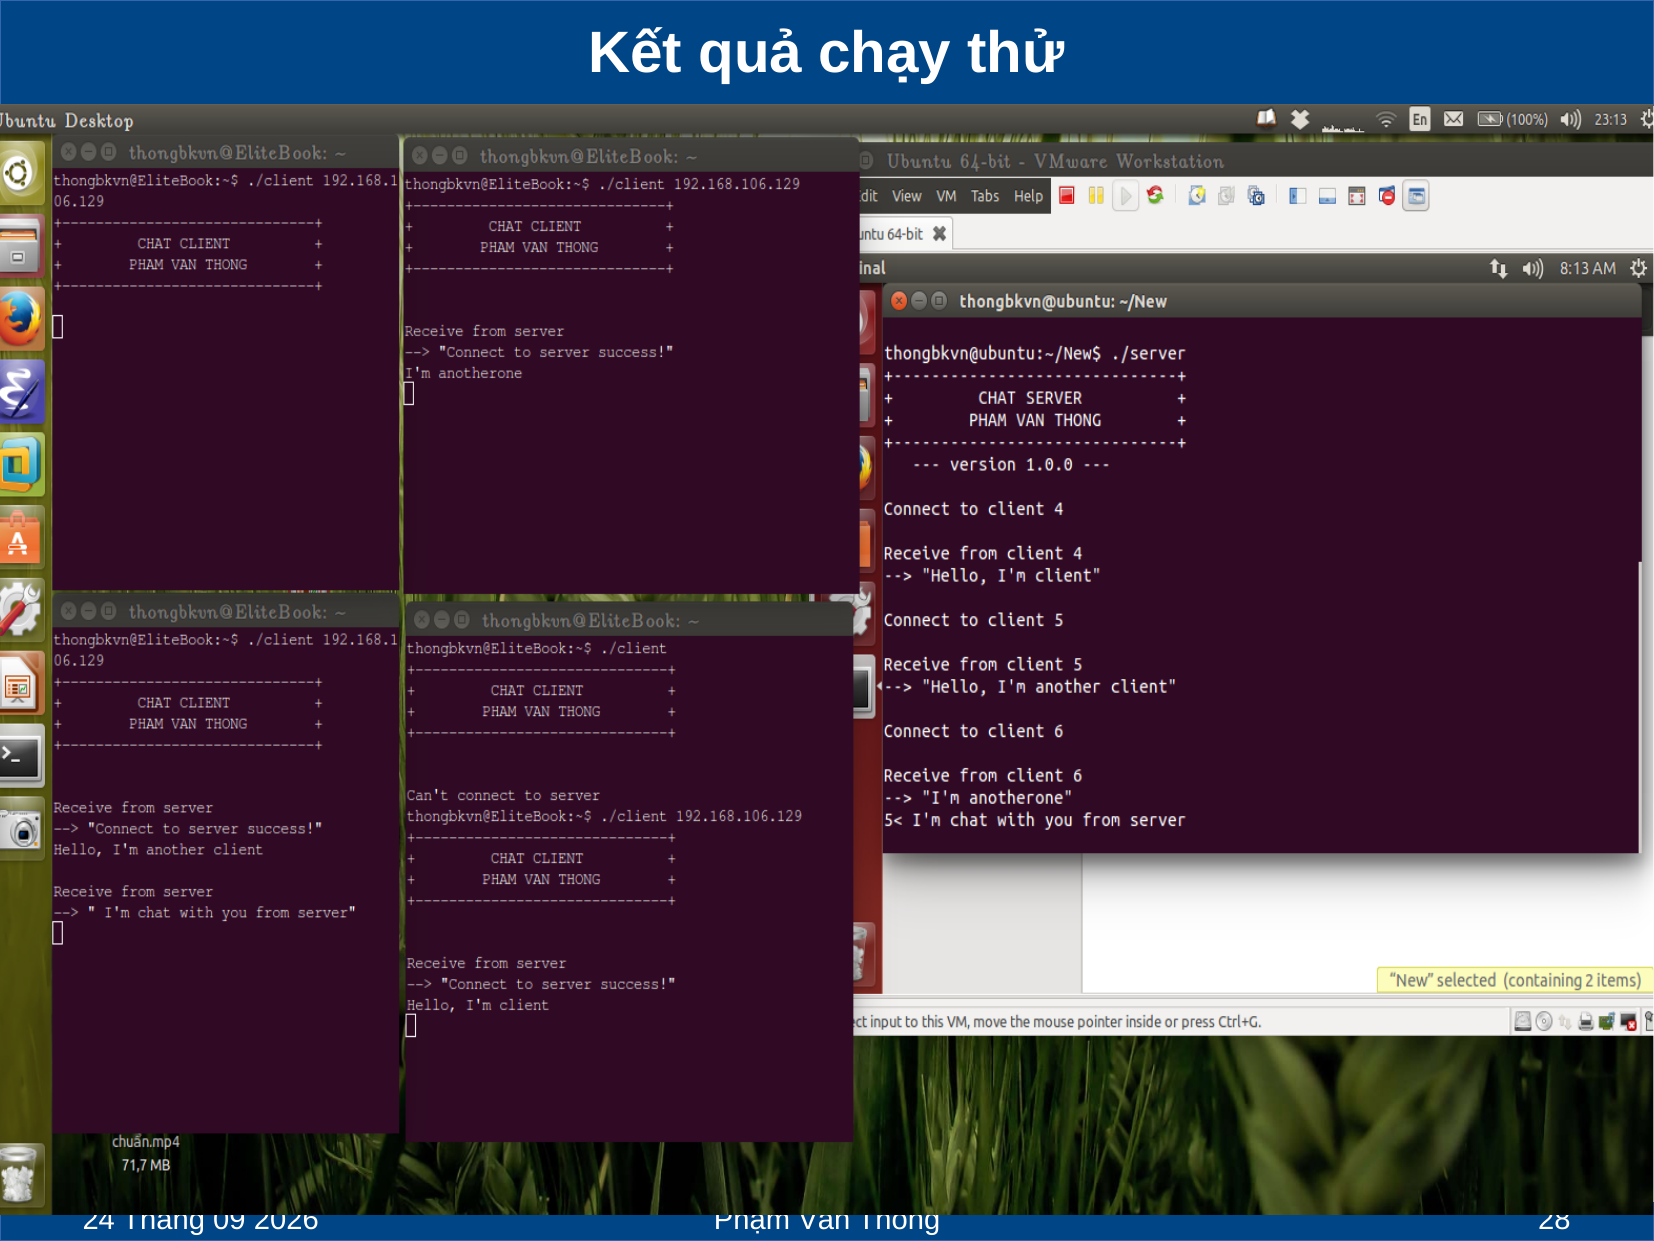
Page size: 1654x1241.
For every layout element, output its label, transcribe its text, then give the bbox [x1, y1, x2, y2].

picture [0, 104, 1654, 1216]
title Kết quả chạy thử [0, 0, 1654, 104]
